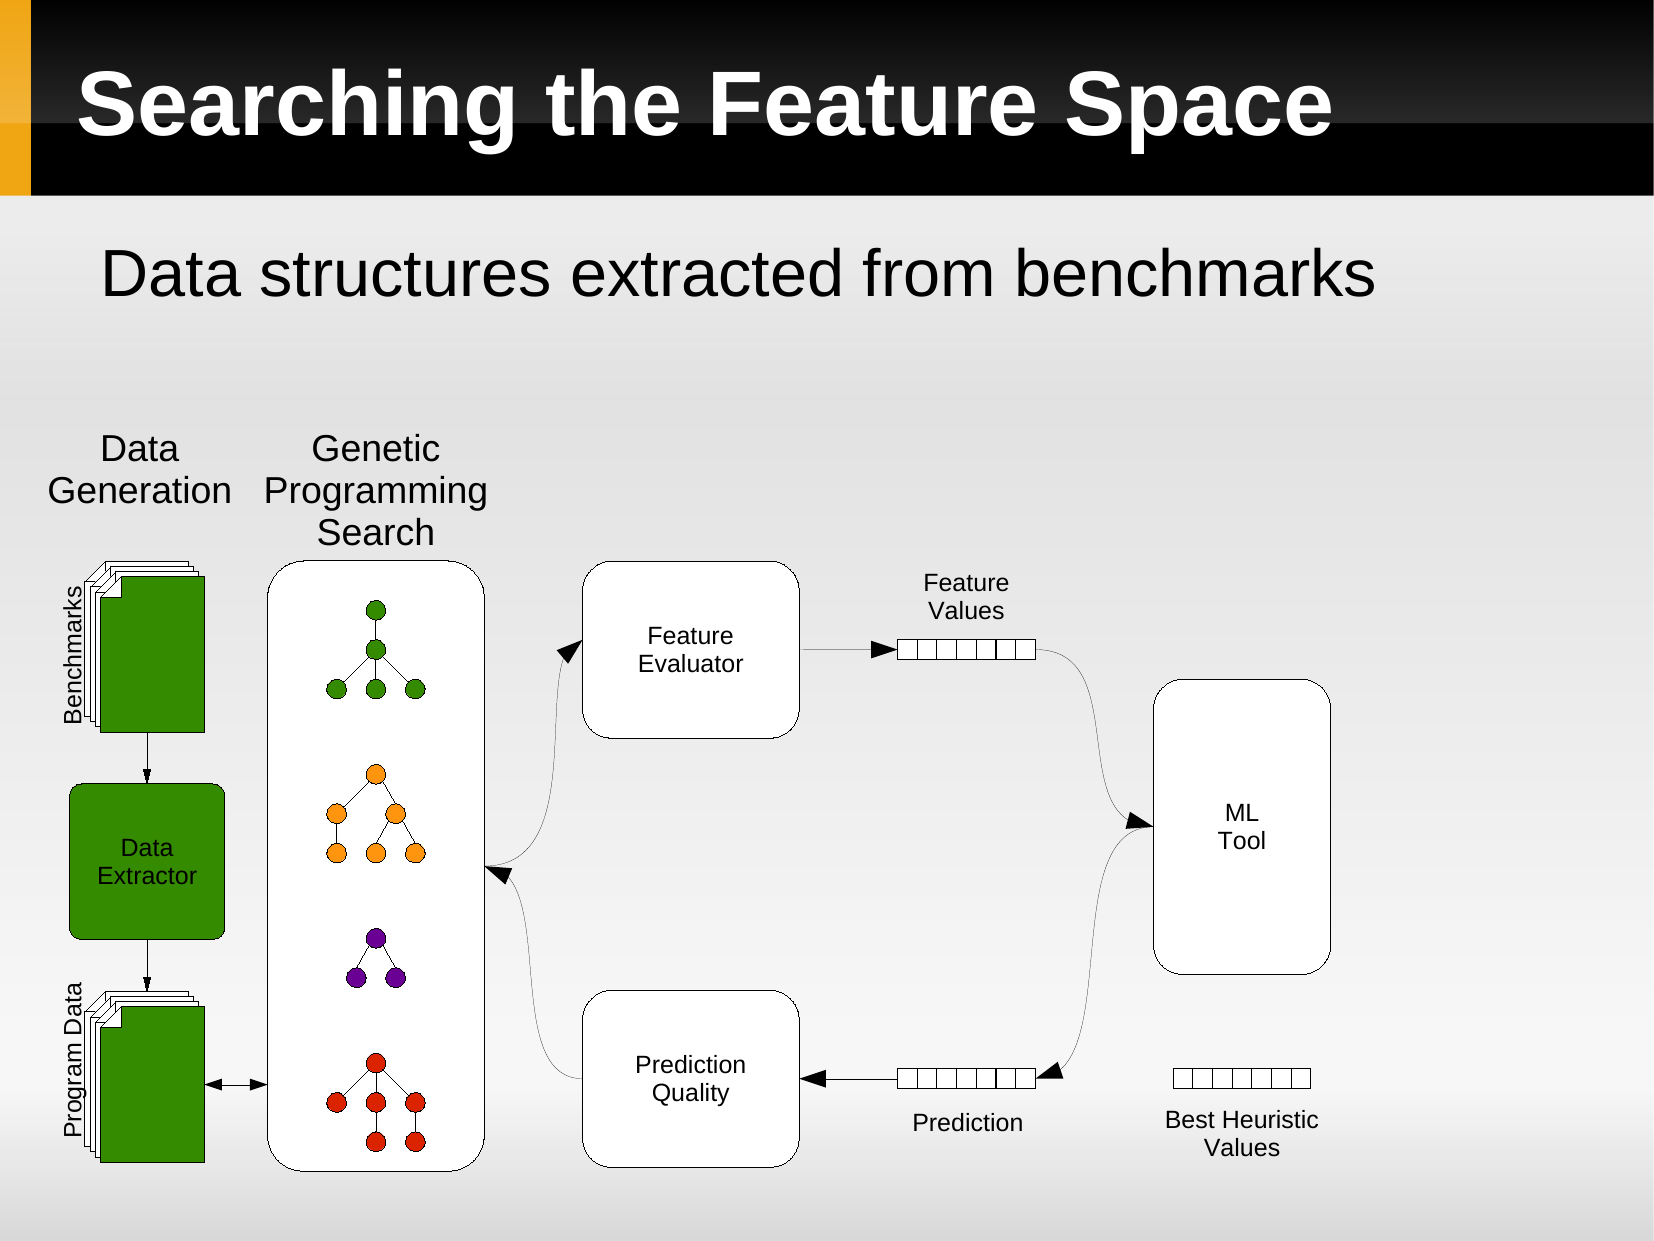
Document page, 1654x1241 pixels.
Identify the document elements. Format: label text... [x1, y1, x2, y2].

text_box Benchmarks [51, 563, 115, 741]
text_box [95, 977, 205, 1163]
text_box Genetic Programming Search [248, 434, 504, 562]
picture [0, 0, 1654, 1241]
title Searching the Feature Space [76, 7, 1565, 200]
text_box [143, 769, 151, 784]
text_box [103, 561, 205, 733]
text_box Prediction [879, 1100, 1057, 1144]
text_box [1173, 1068, 1311, 1089]
text_box Feature Evaluator [582, 561, 800, 739]
text_box Data Extractor [69, 783, 225, 940]
text_box Feature Values [877, 561, 1056, 632]
list Data structures extracted from benchmarks [82, 236, 1571, 434]
text_box Program Data [51, 946, 115, 1154]
text_box Prediction Quality [582, 990, 800, 1168]
text_box ML Tool [1153, 679, 1331, 975]
text_box Data Generation [11, 420, 268, 520]
text_box Best Heuristic Values [1133, 1098, 1351, 1170]
text_box [897, 639, 1036, 660]
text_box [897, 1068, 1036, 1089]
text_box [267, 562, 485, 1172]
